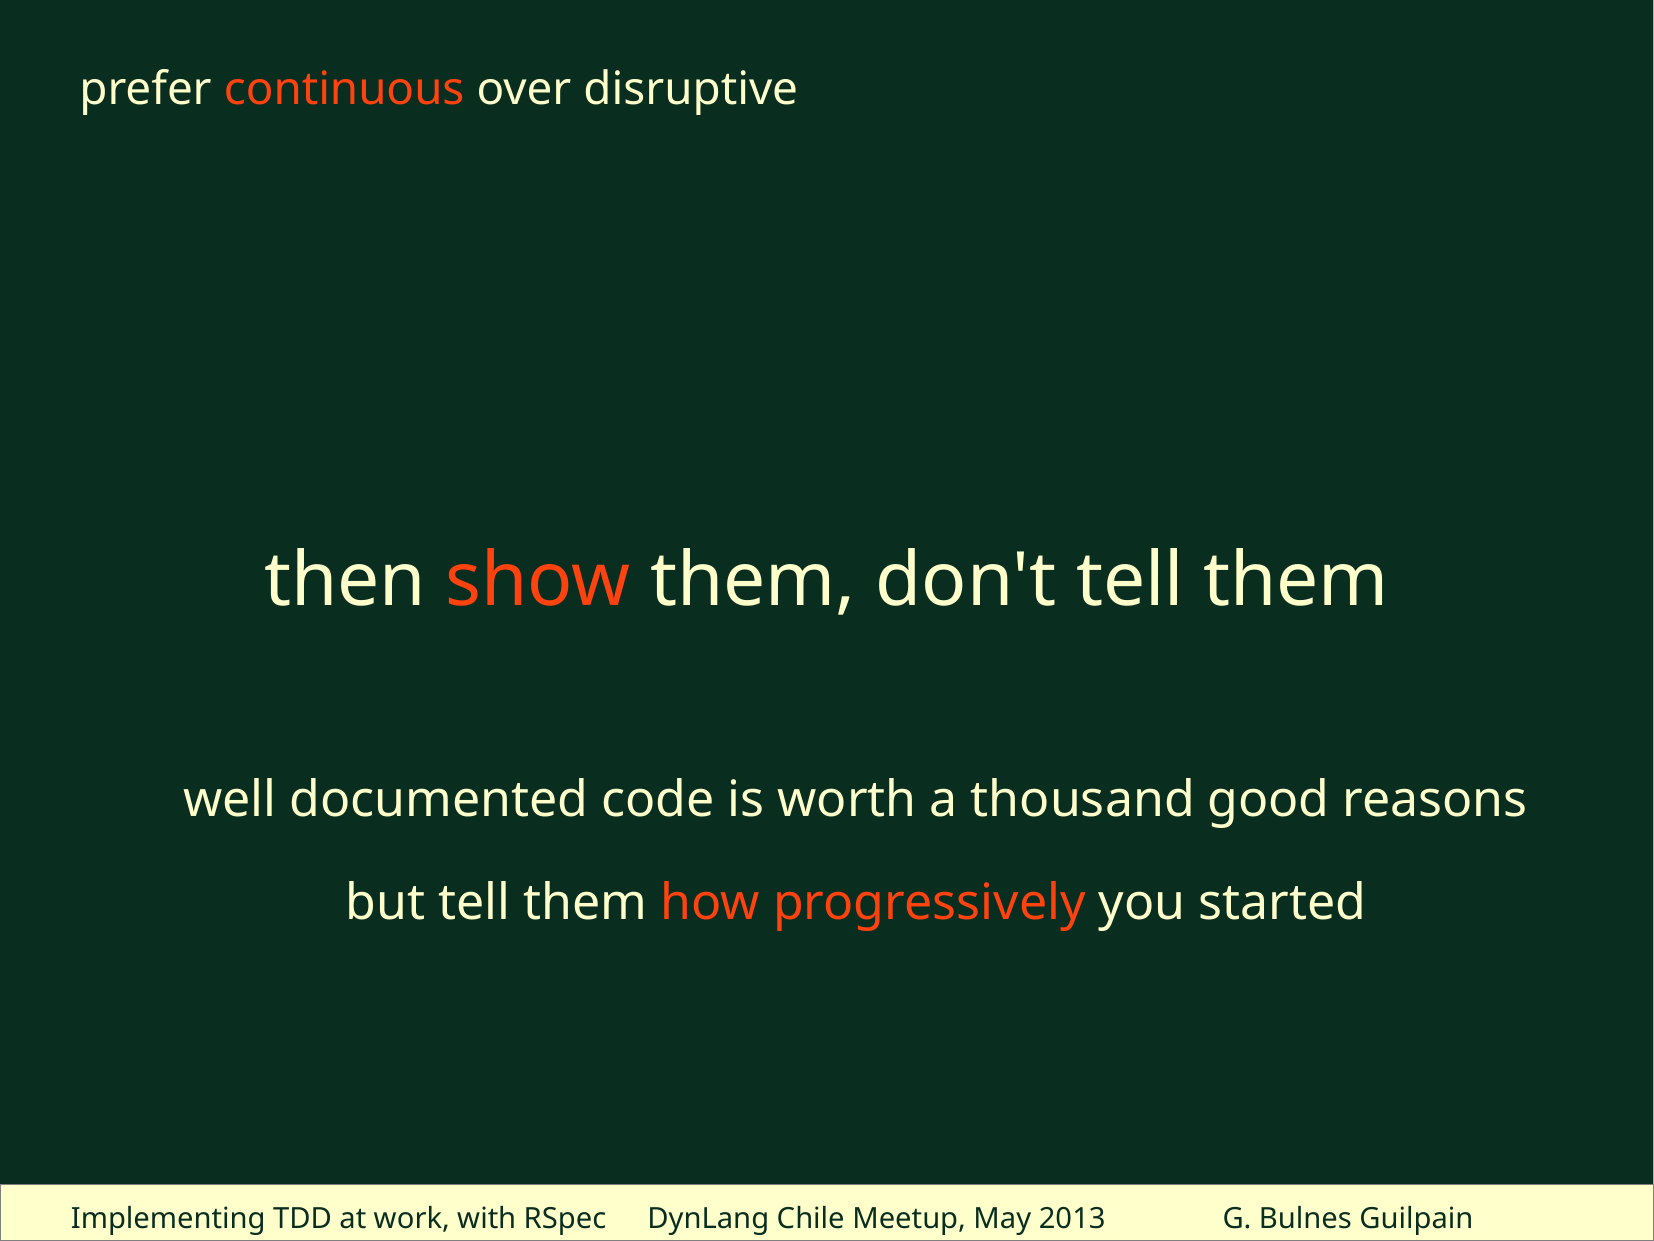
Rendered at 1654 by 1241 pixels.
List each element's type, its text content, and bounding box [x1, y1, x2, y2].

text_box DynLang Chile Meetup, May 2013 [632, 1190, 1021, 1239]
text_box Implementing TDD at work, with RSpec [56, 1190, 506, 1239]
text_box well documented code is worth a thousand good reasons but tell them how progressively you started [168, 721, 1486, 877]
text_box prefer continuous over disruptive [64, 48, 657, 115]
text_box G. Bulnes Guilpain [1207, 1190, 1435, 1239]
subtitle then show them, don't tell them [82, 49, 1571, 1171]
text_box [0, 1184, 1654, 1241]
